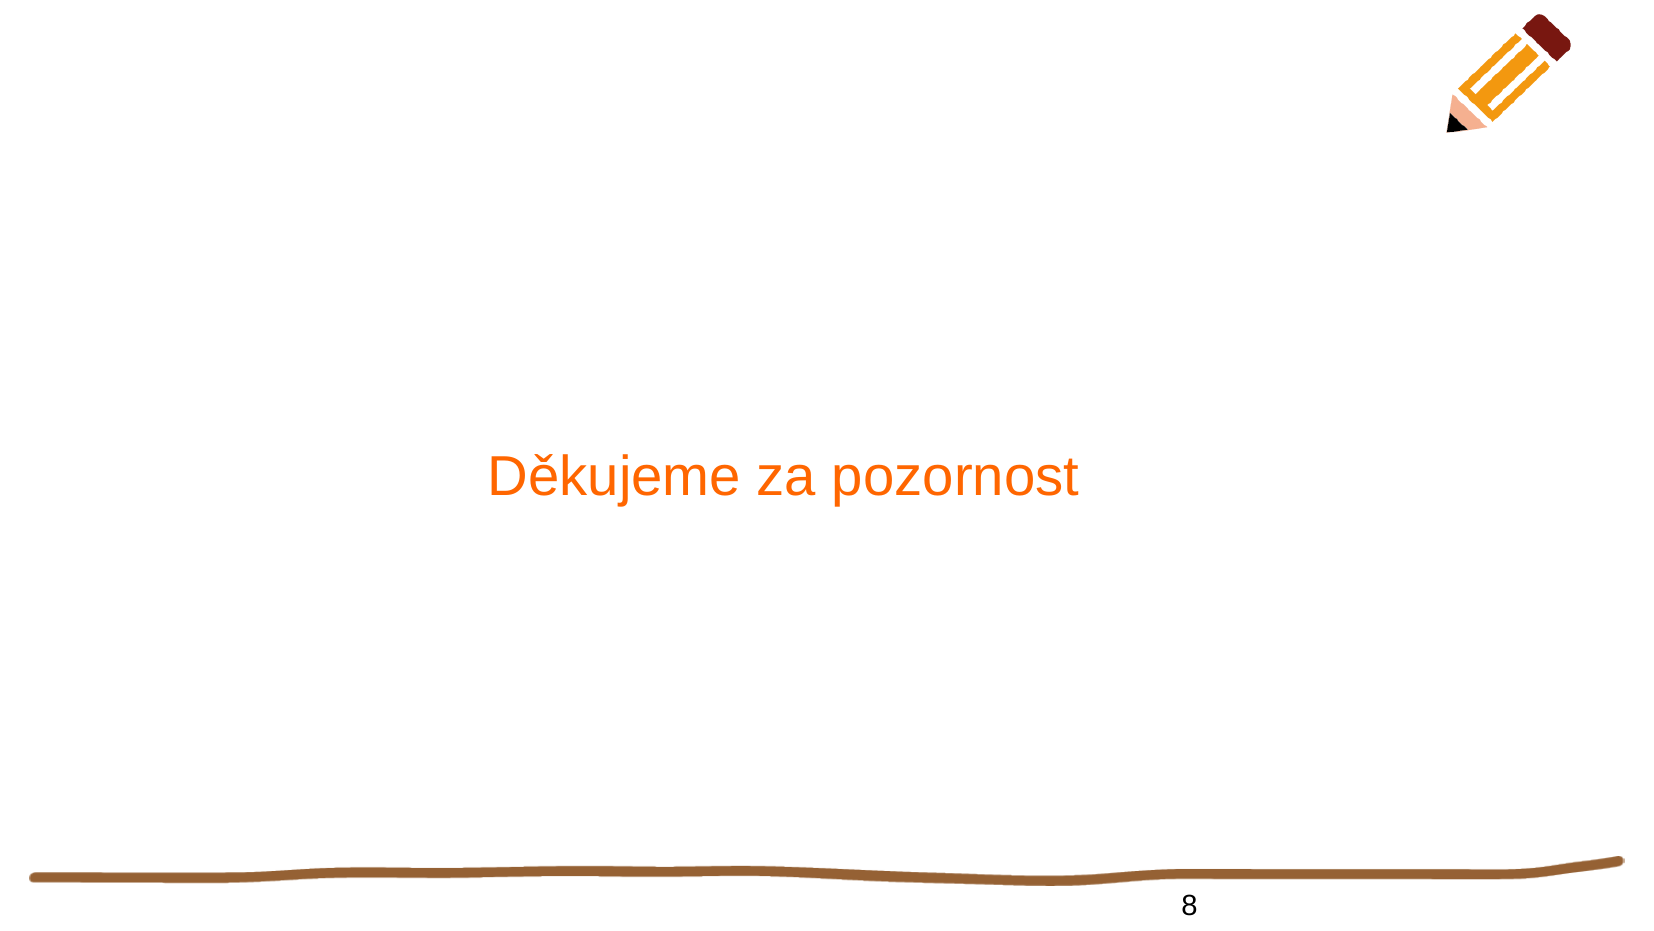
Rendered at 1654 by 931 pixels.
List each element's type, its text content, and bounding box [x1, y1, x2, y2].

text_box [1181, 885, 1565, 931]
title Děkujeme za pozornost [104, 421, 1463, 526]
